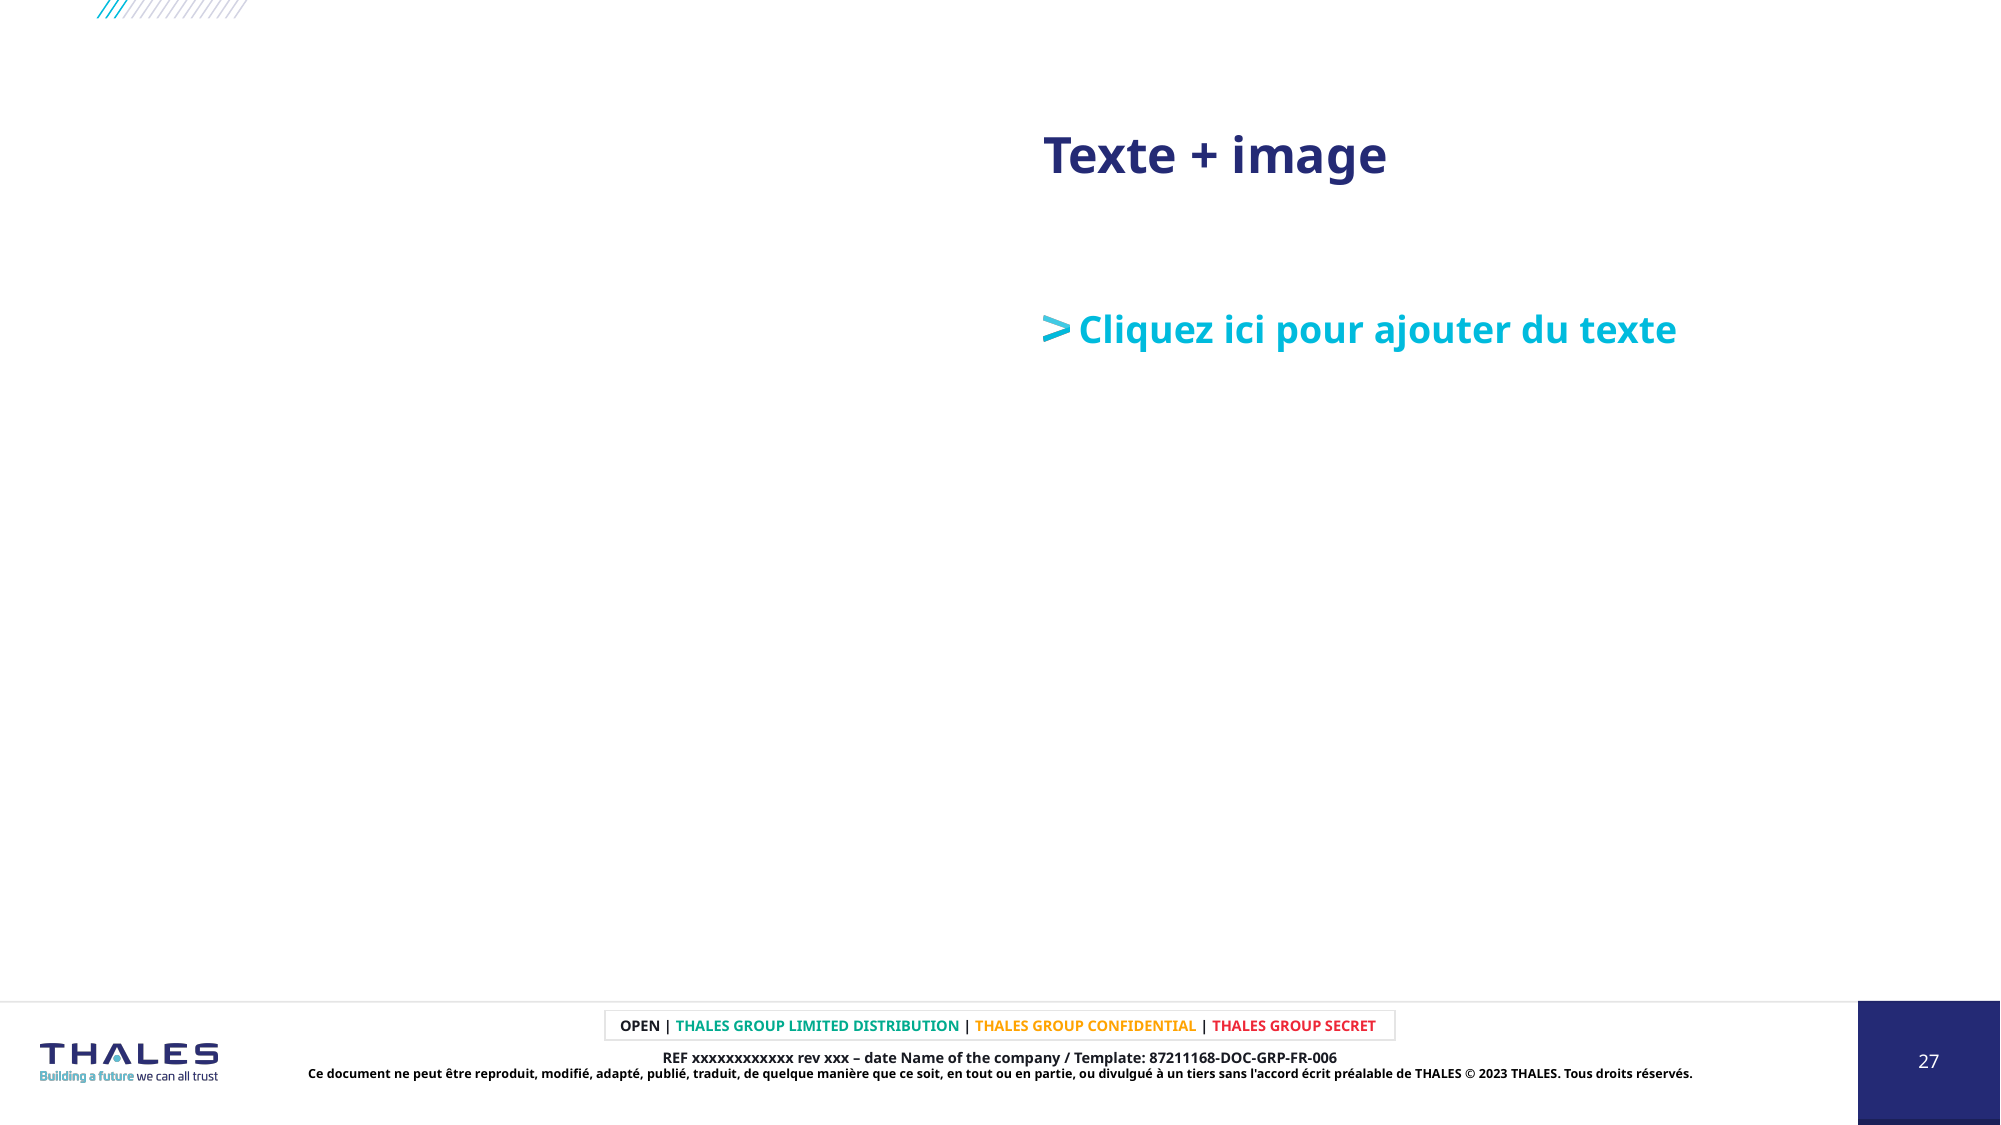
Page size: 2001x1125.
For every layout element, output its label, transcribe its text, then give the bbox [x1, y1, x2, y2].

picture [40, 1043, 218, 1083]
title Texte + image [1043, 124, 1904, 185]
list Cliquez ici pour ajouter du texte [1043, 300, 1904, 920]
